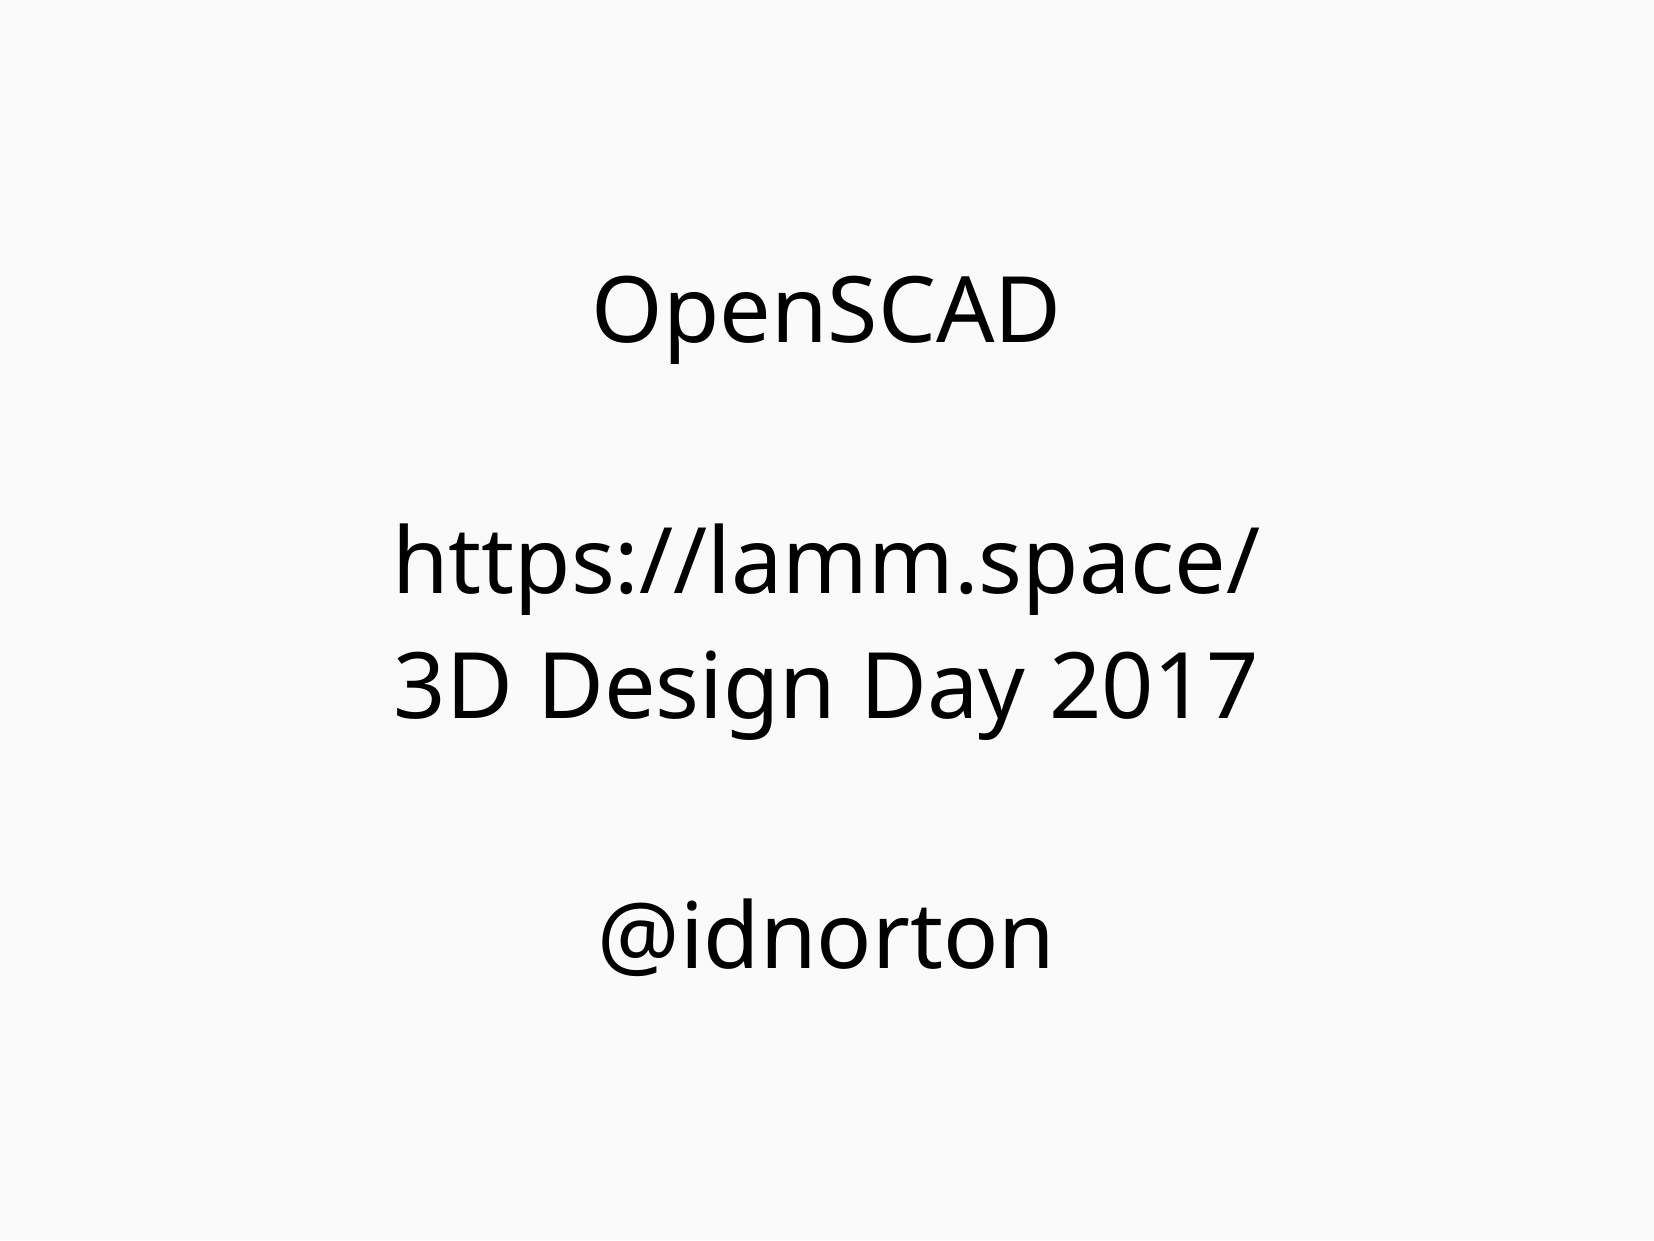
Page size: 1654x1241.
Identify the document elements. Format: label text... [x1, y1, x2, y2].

subtitle OpenSCAD https://lamm.space/ 3D Design Day 2017 @idnorton [82, 140, 1571, 1101]
